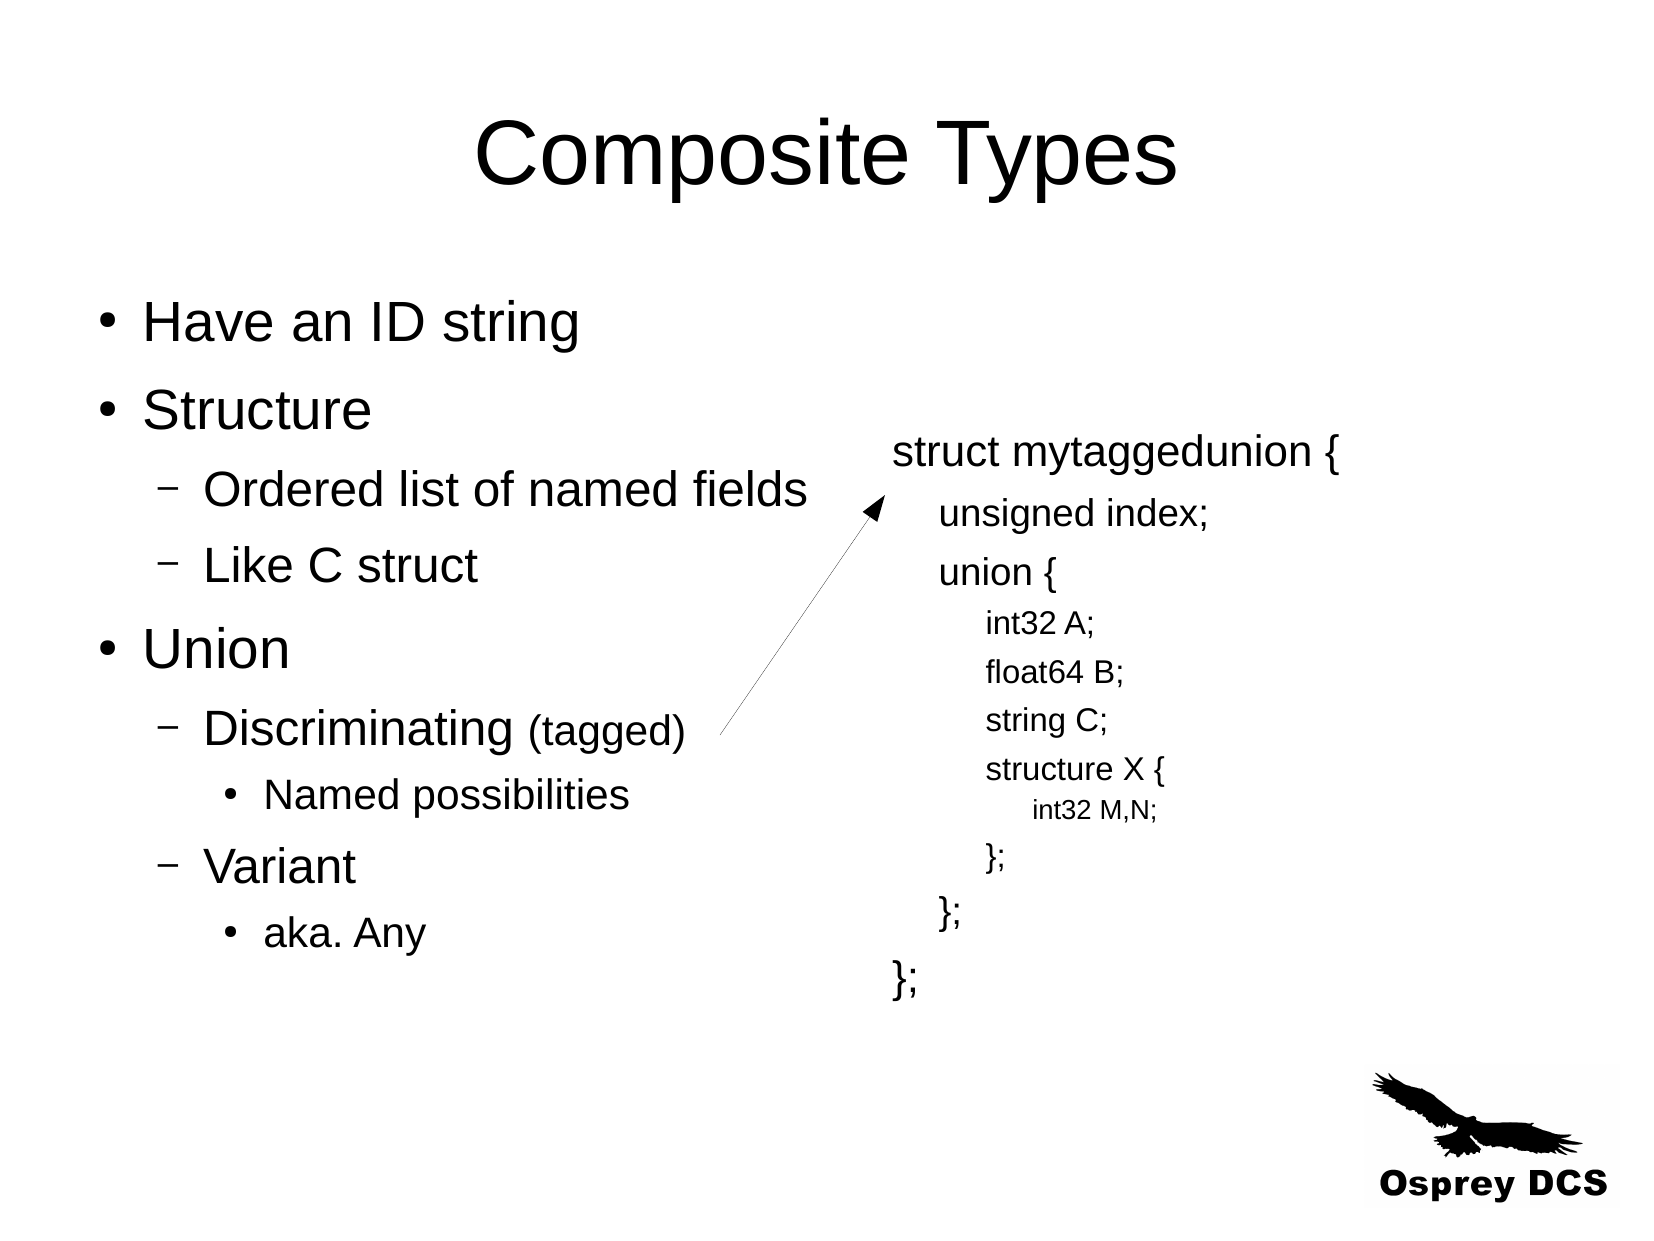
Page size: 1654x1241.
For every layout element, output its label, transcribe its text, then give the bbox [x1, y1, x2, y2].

list struct mytaggedunion { unsigned index; union { int32 A; float64 B; string C; structure X { int32 M,N; }; }; }; [845, 290, 1572, 1010]
picture [1364, 1064, 1620, 1208]
list Have an ID string Structure Ordered list of named fields Like C struct Union Discriminating (tagged) Named possibilities Variant aka. Any [82, 290, 809, 1010]
title Composite Types [82, 49, 1571, 257]
